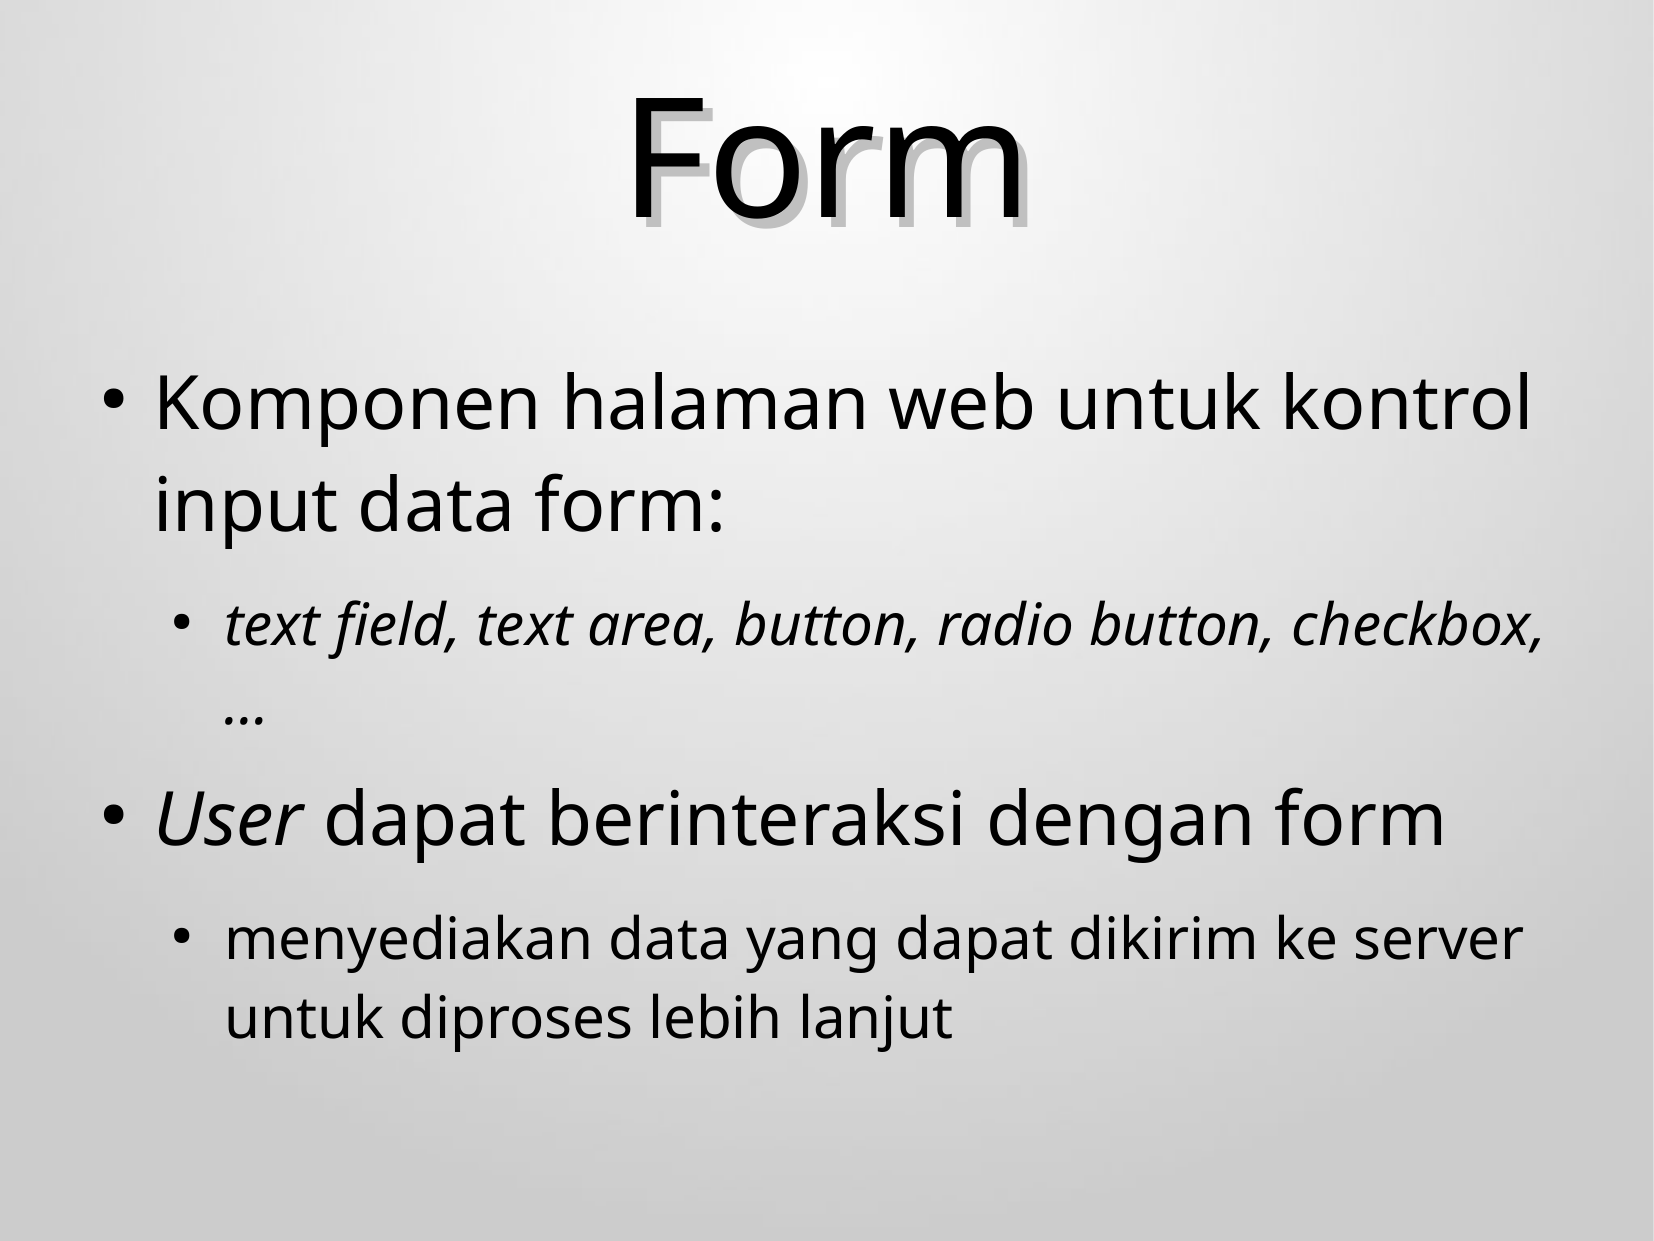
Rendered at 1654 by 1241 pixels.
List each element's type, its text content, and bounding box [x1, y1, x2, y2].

title Form [82, 52, 1571, 254]
list Komponen halaman web untuk kontrol input data form: text field, text area, button, radio button, checkbox, … User dapat berinteraksi dengan form menyediakan data yang dapat dikirim ke server untuk diproses lebih lanjut [82, 349, 1571, 1168]
picture [0, 0, 1654, 1241]
